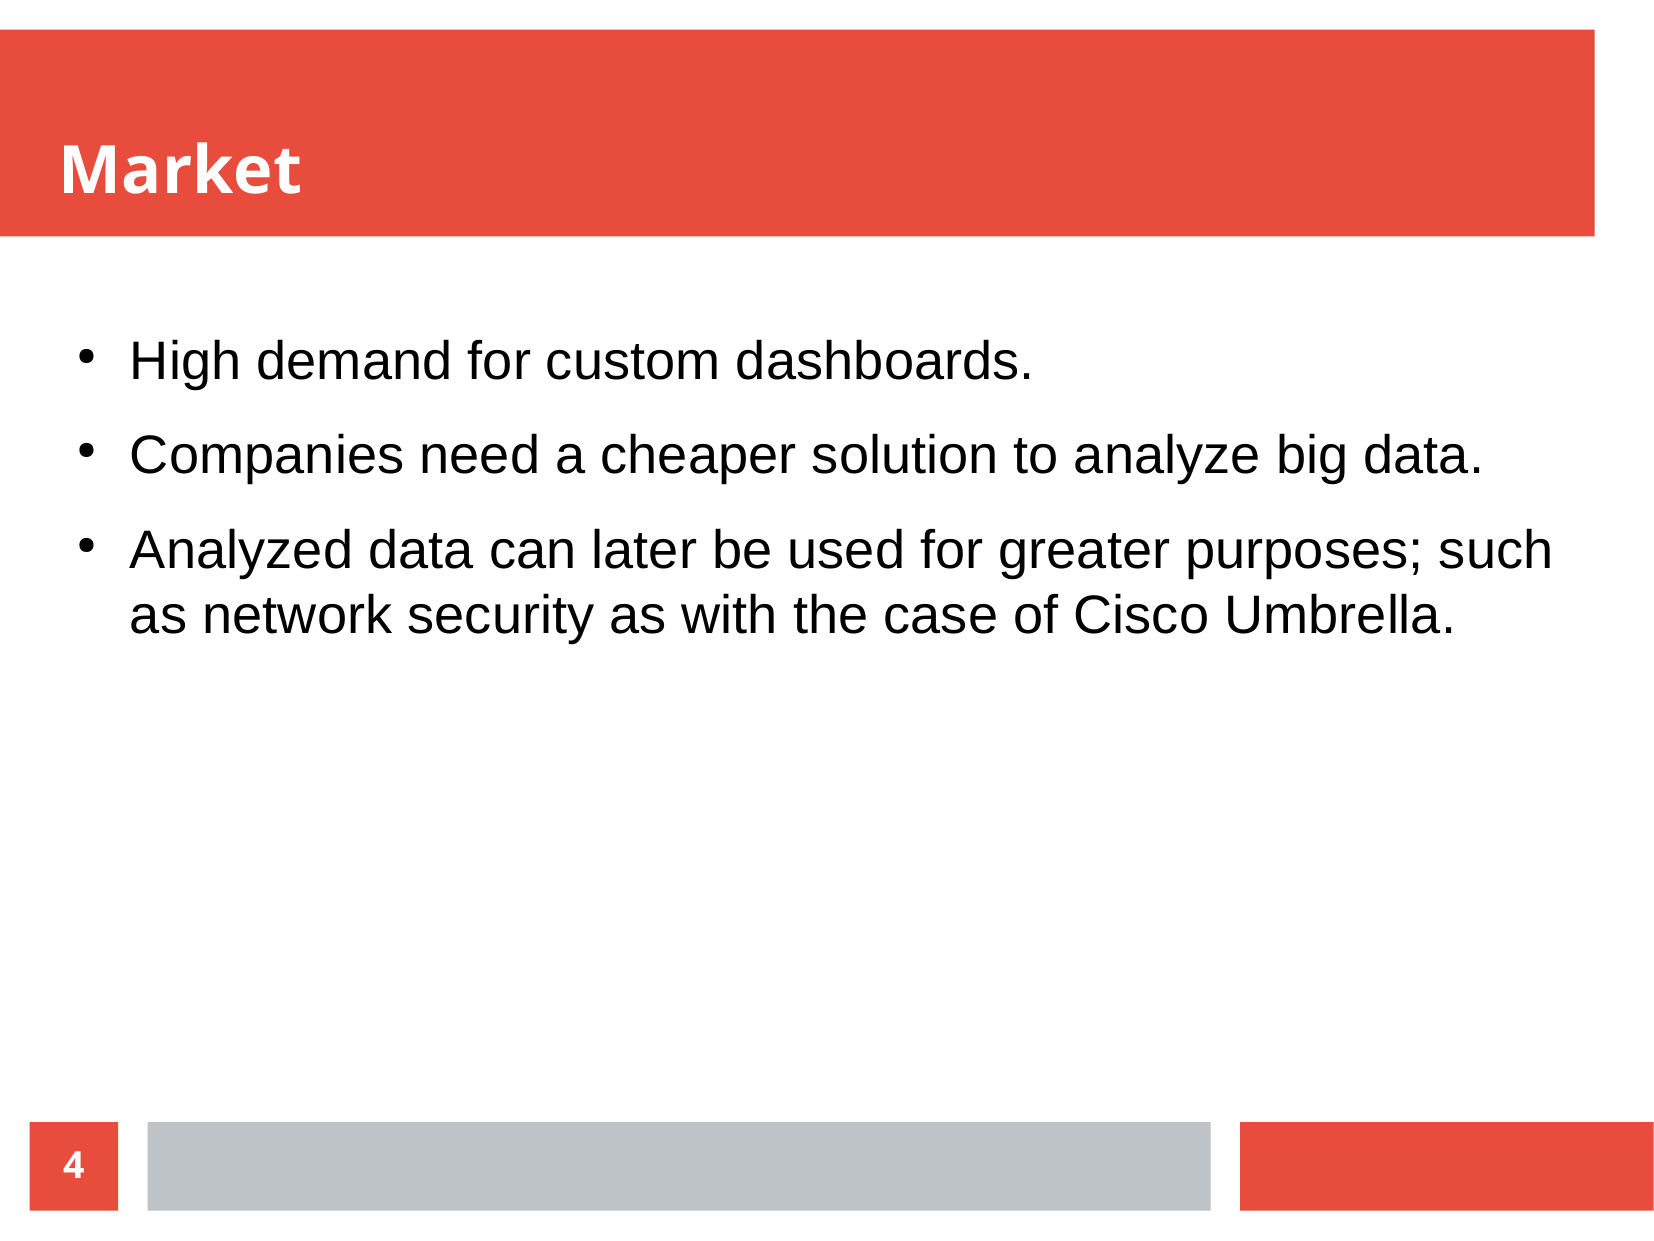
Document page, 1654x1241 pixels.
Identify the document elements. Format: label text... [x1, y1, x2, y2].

text_box <number> [29, 1122, 119, 1211]
title Market [59, 59, 1595, 207]
list High demand for custom dashboards. Companies need a cheaper solution to analyze big data. Analyzed data can later be used for greater purposes; such as network security as with the case of Cisco Umbrella. [59, 324, 1565, 1093]
